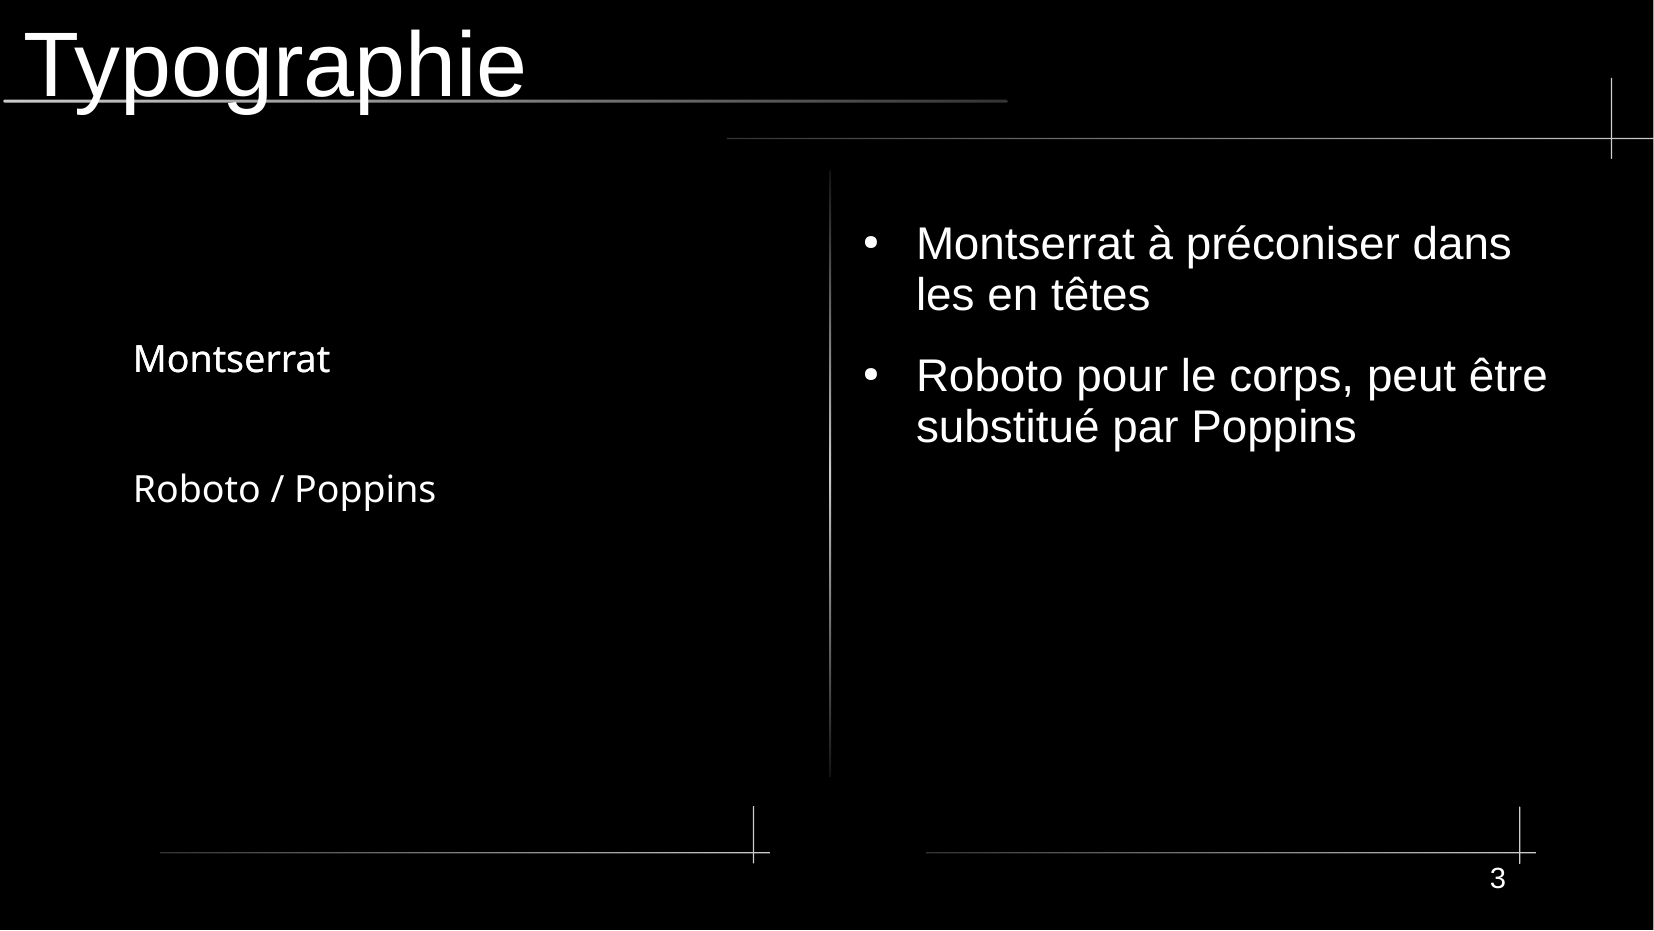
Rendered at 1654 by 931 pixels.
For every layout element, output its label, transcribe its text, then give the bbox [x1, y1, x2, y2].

title Typographie [23, 11, 1589, 119]
list Montserrat à préconiser dans les en têtes Roboto pour le corps, peut être substitué par Poppins [845, 217, 1572, 758]
text_box Roboto / Poppins [118, 454, 591, 514]
text_box Montserrat [118, 324, 591, 386]
